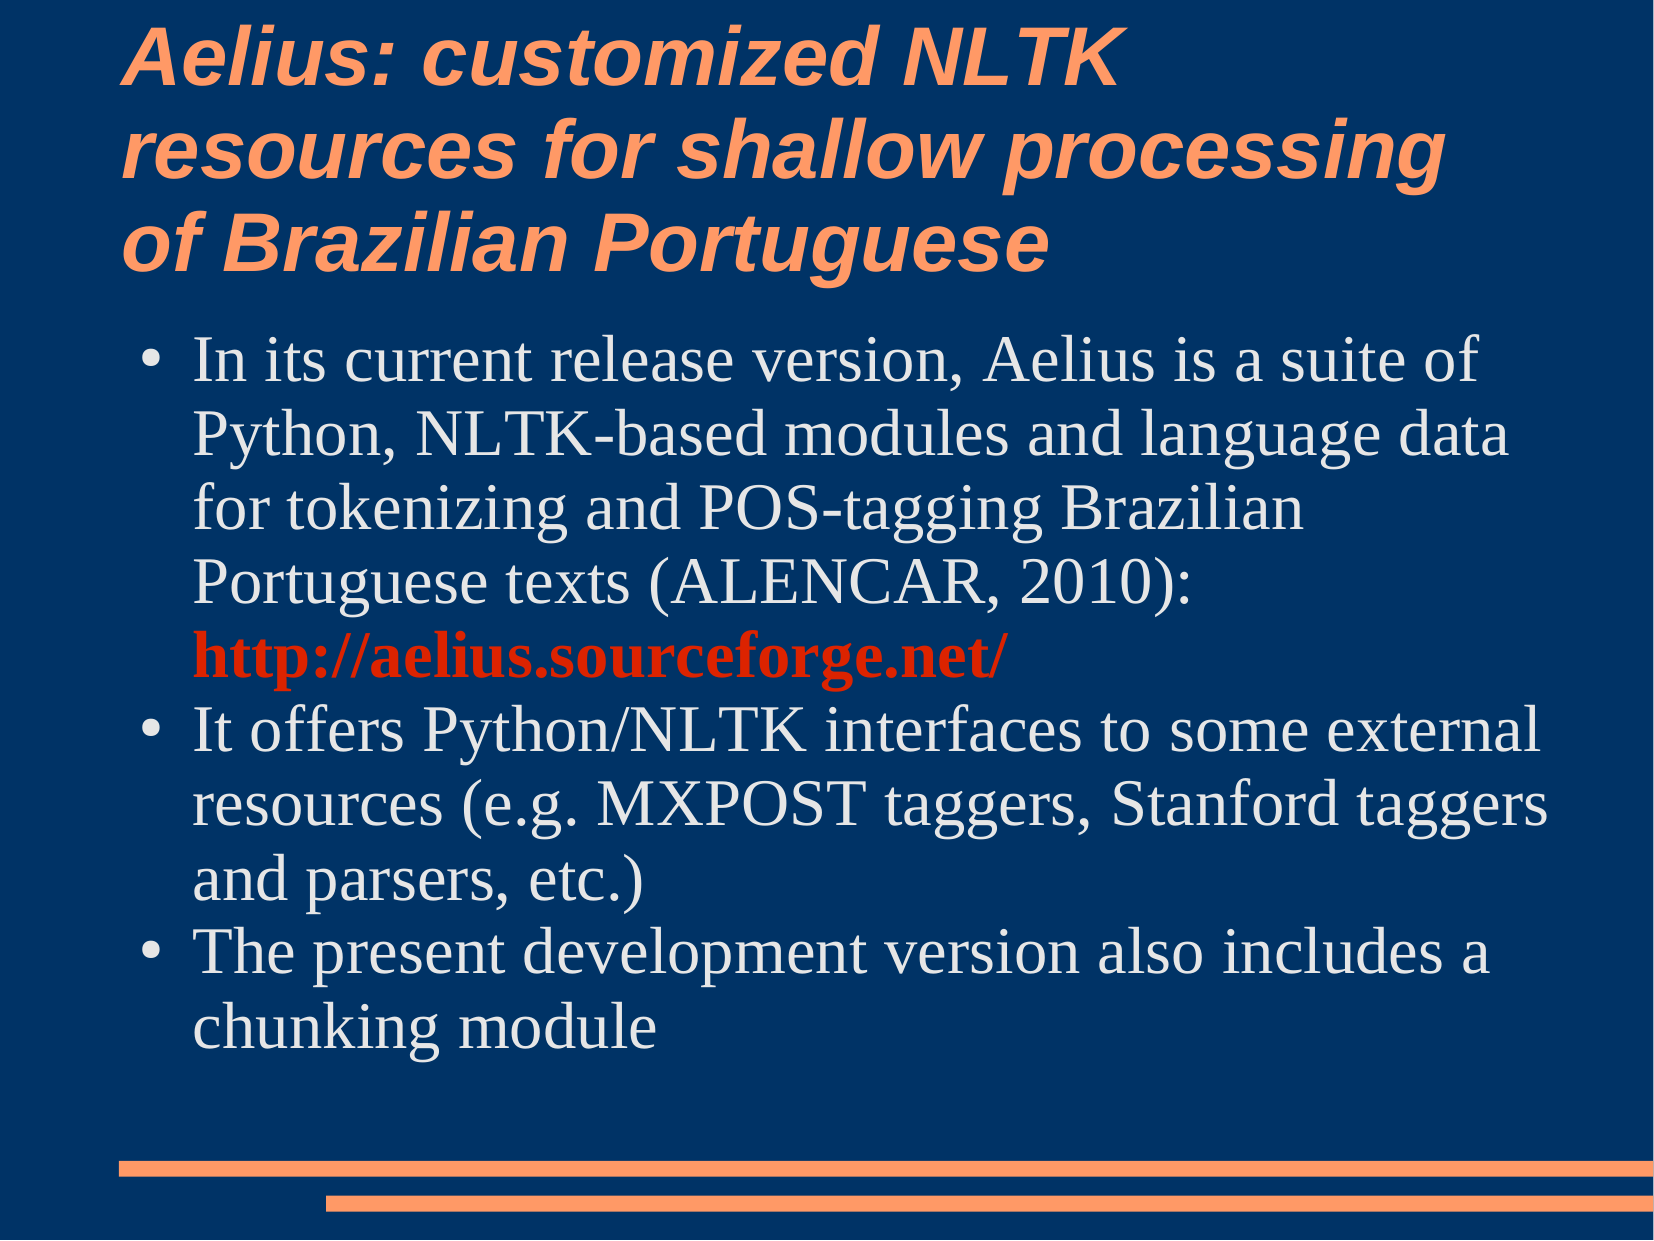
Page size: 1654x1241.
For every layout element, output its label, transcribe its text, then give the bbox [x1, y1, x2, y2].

title Aelius: customized NLTK resources for shallow processing of Brazilian Portuguese [121, 9, 1534, 290]
list In its current release version, Aelius is a suite of Python, NLTK-based modules and language data for tokenizing and POS-tagging Brazilian Portuguese texts (ALENCAR, 2010): http://aelius.sourceforge.net/ It offers Python/NLTK interfaces to some external resources (e.g. MXPOST taggers, Stanford taggers and parsers, etc.) The present development version also includes a chunking module [121, 322, 1561, 1132]
